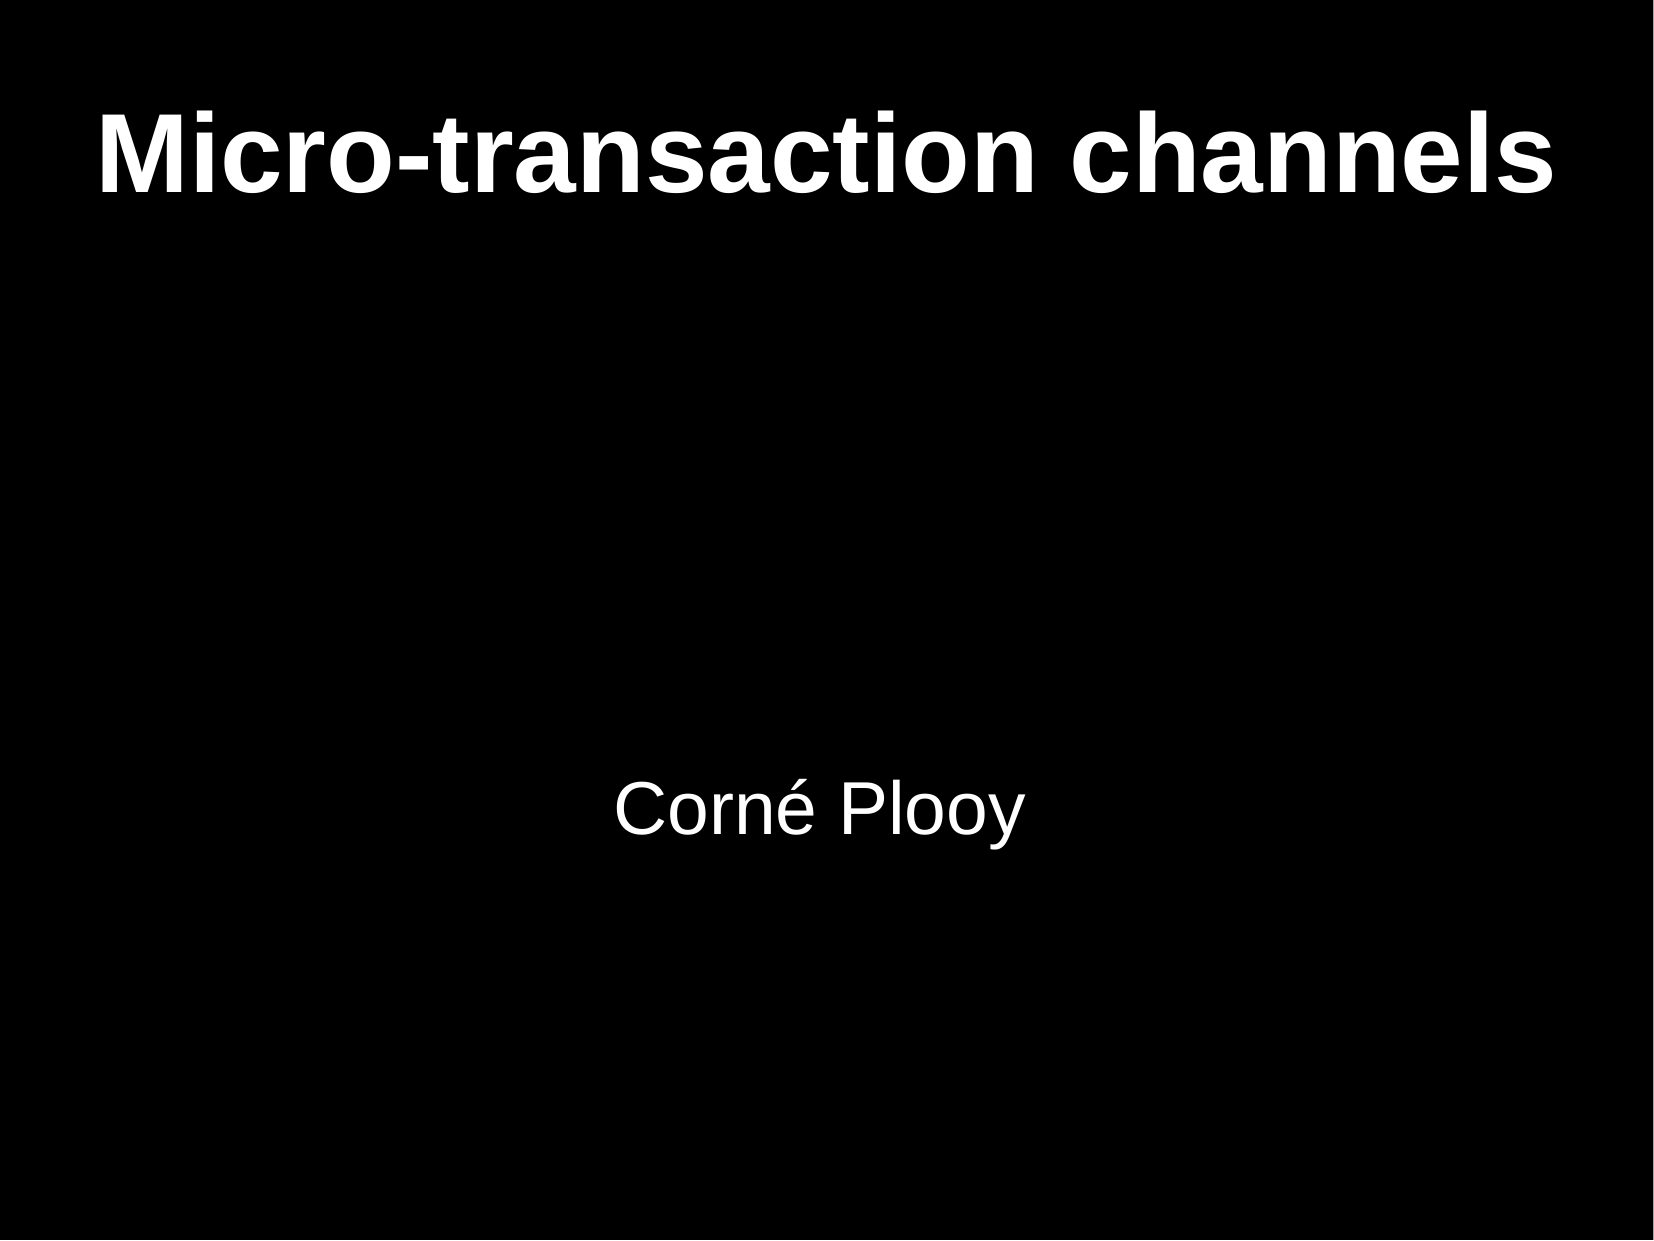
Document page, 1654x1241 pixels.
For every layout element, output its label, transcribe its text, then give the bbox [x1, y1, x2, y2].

title Micro-transaction channels [82, 49, 1571, 257]
subtitle Corné Plooy [92, 448, 1548, 1169]
